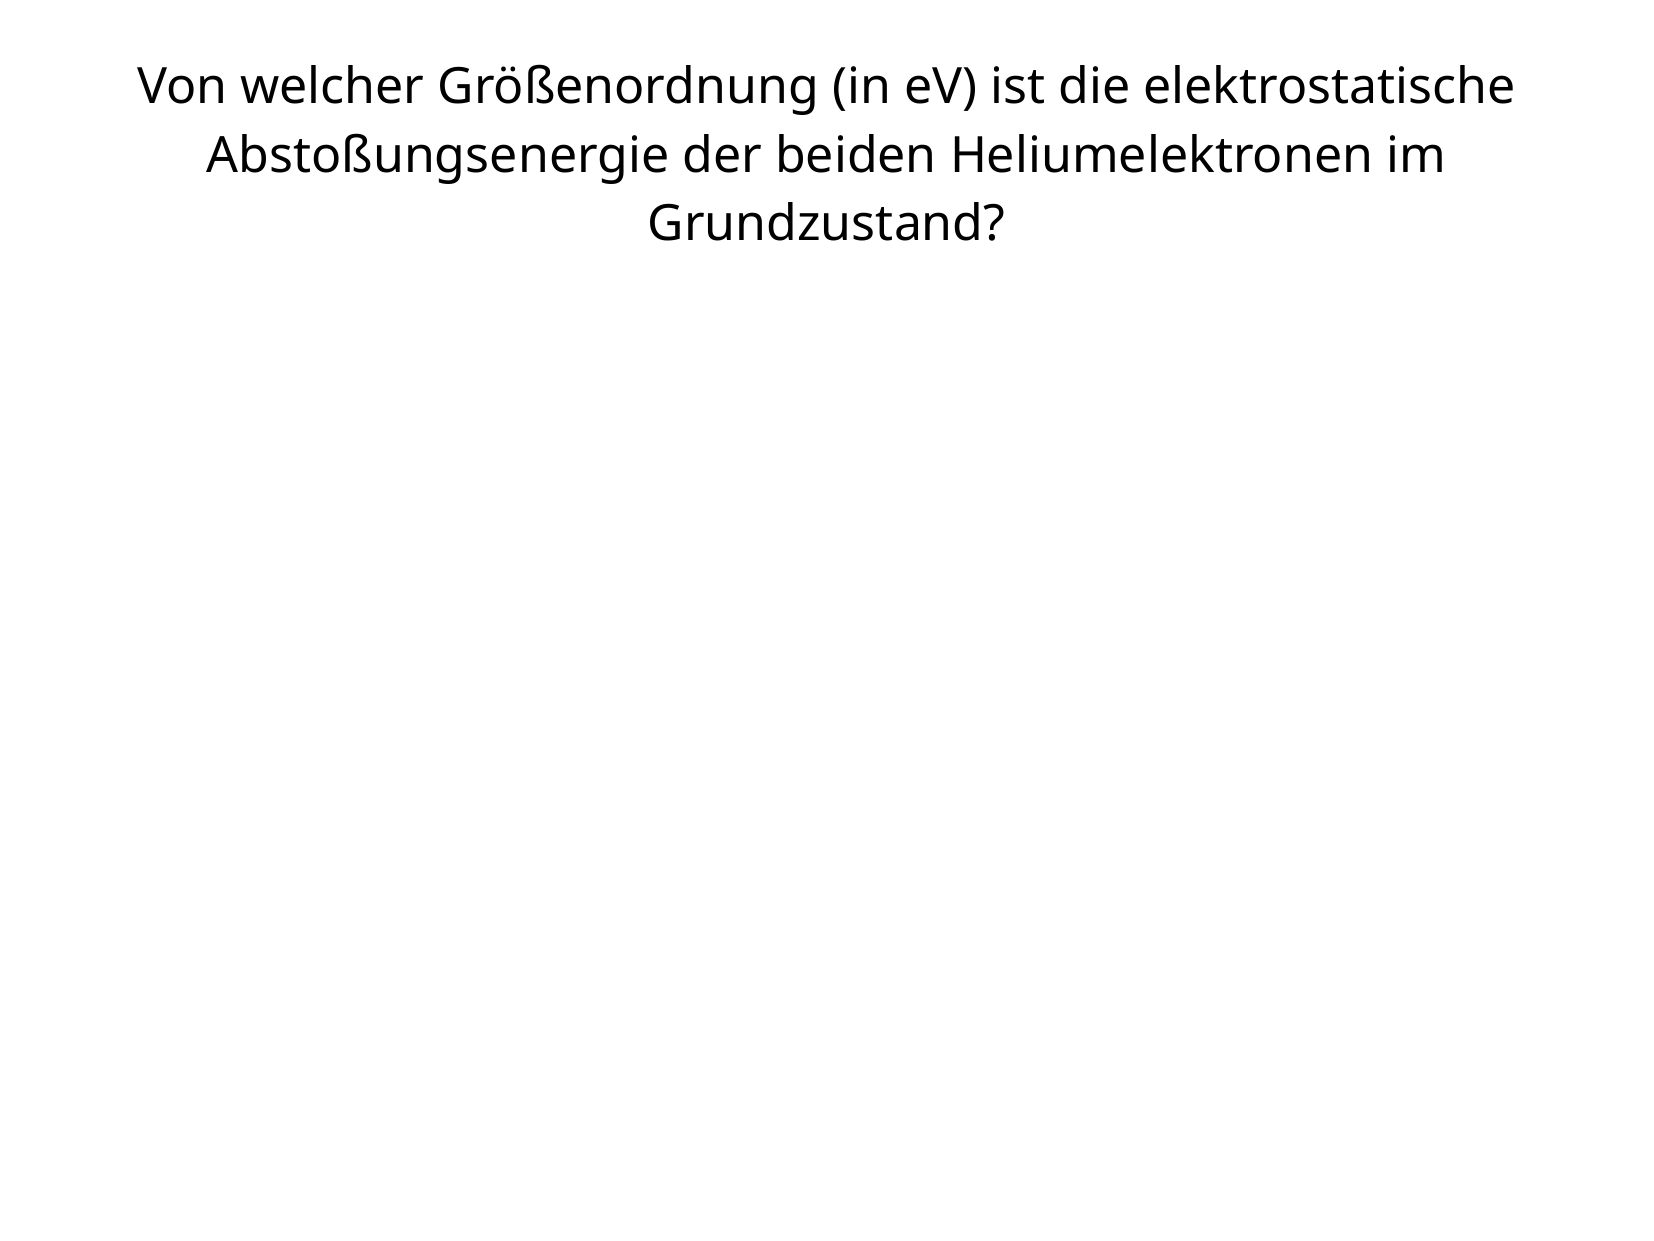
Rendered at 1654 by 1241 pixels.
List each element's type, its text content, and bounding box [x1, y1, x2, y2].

title Von welcher Größenordnung (in eV) ist die elektrostatische Abstoßungsenergie der beiden Heliumelektronen im Grundzustand? [82, 49, 1571, 257]
